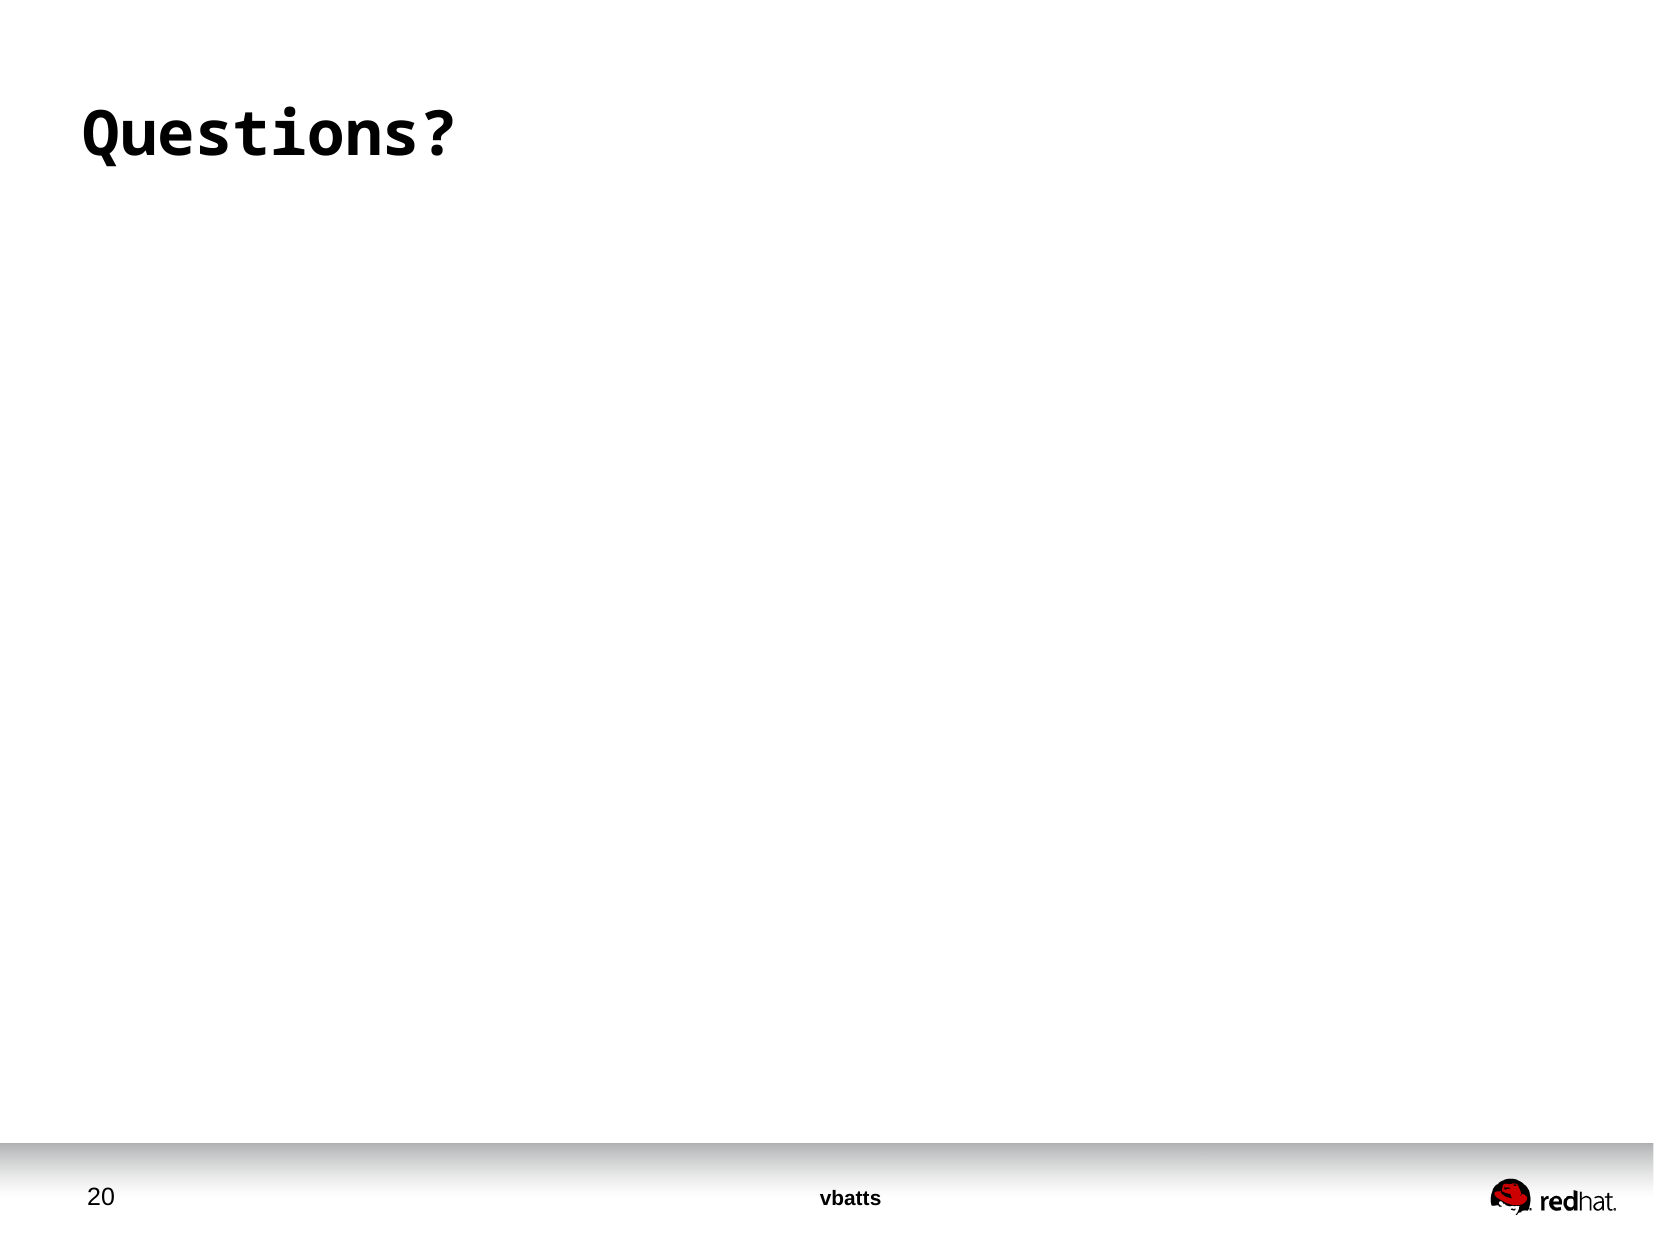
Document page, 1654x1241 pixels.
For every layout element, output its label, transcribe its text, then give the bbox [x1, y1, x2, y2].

title Questions? [82, 37, 1571, 226]
picture [0, 1143, 1654, 1241]
